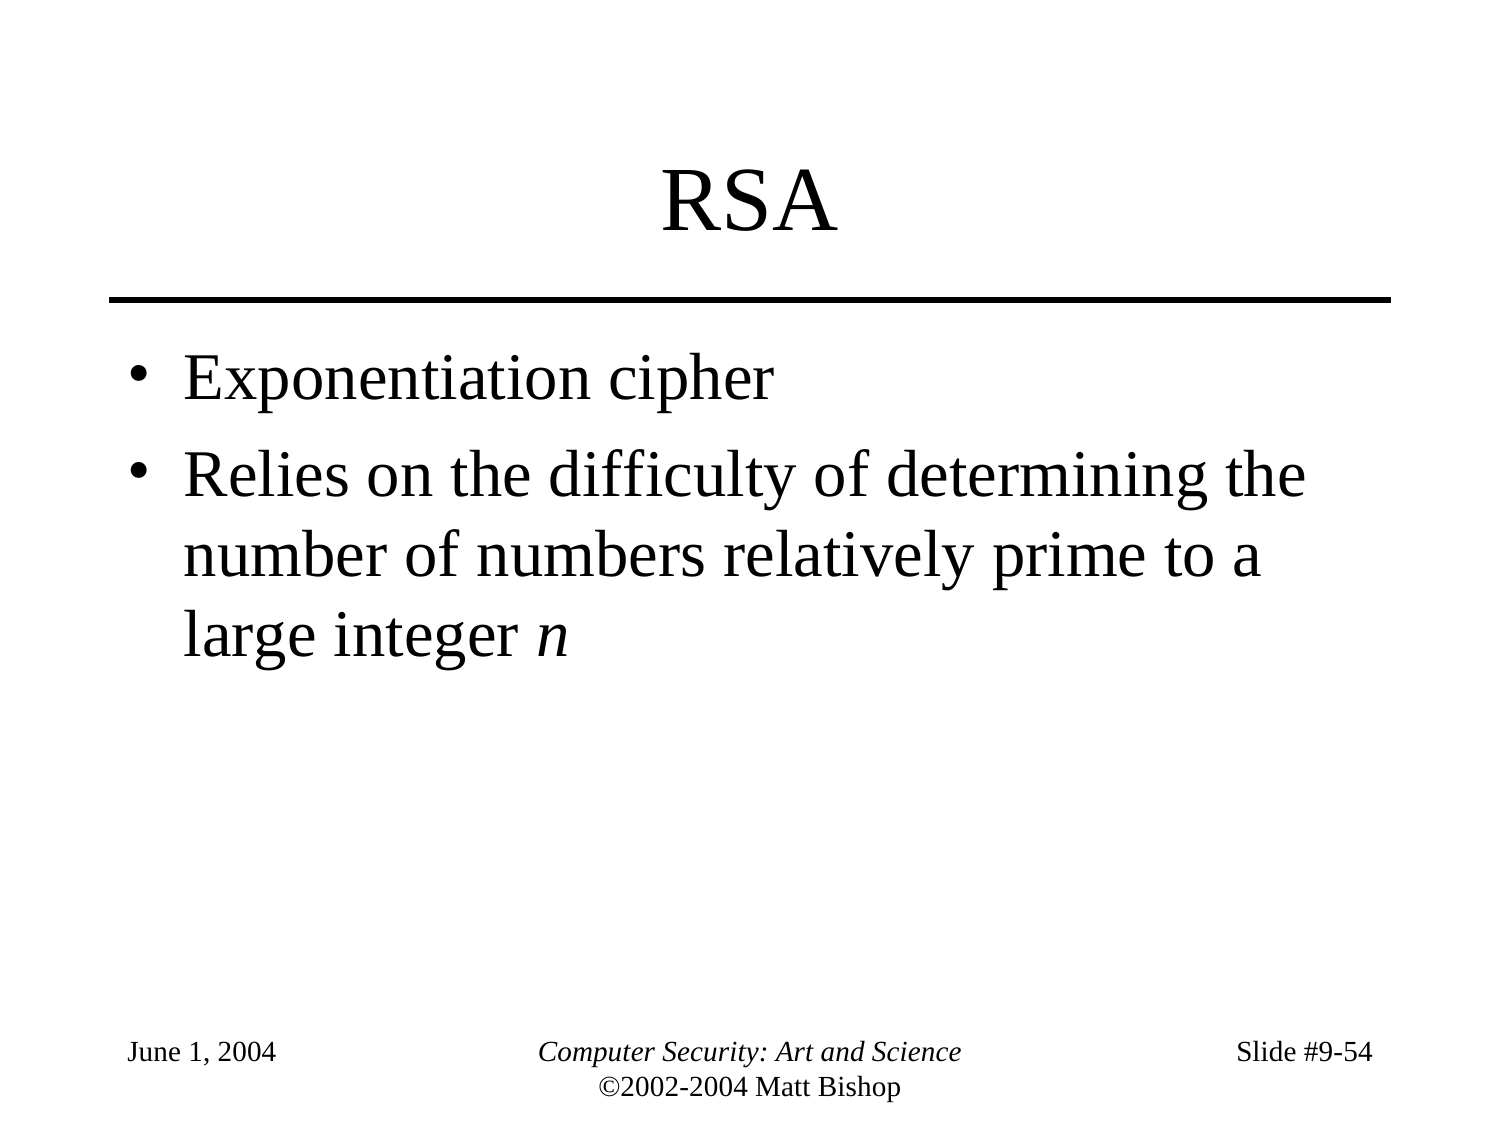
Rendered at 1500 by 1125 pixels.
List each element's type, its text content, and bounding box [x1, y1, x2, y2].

title RSA [112, 99, 1388, 288]
list Exponentiation cipher Relies on the difficulty of determining the number of numbers relatively prime to a large integer n [112, 324, 1388, 1000]
